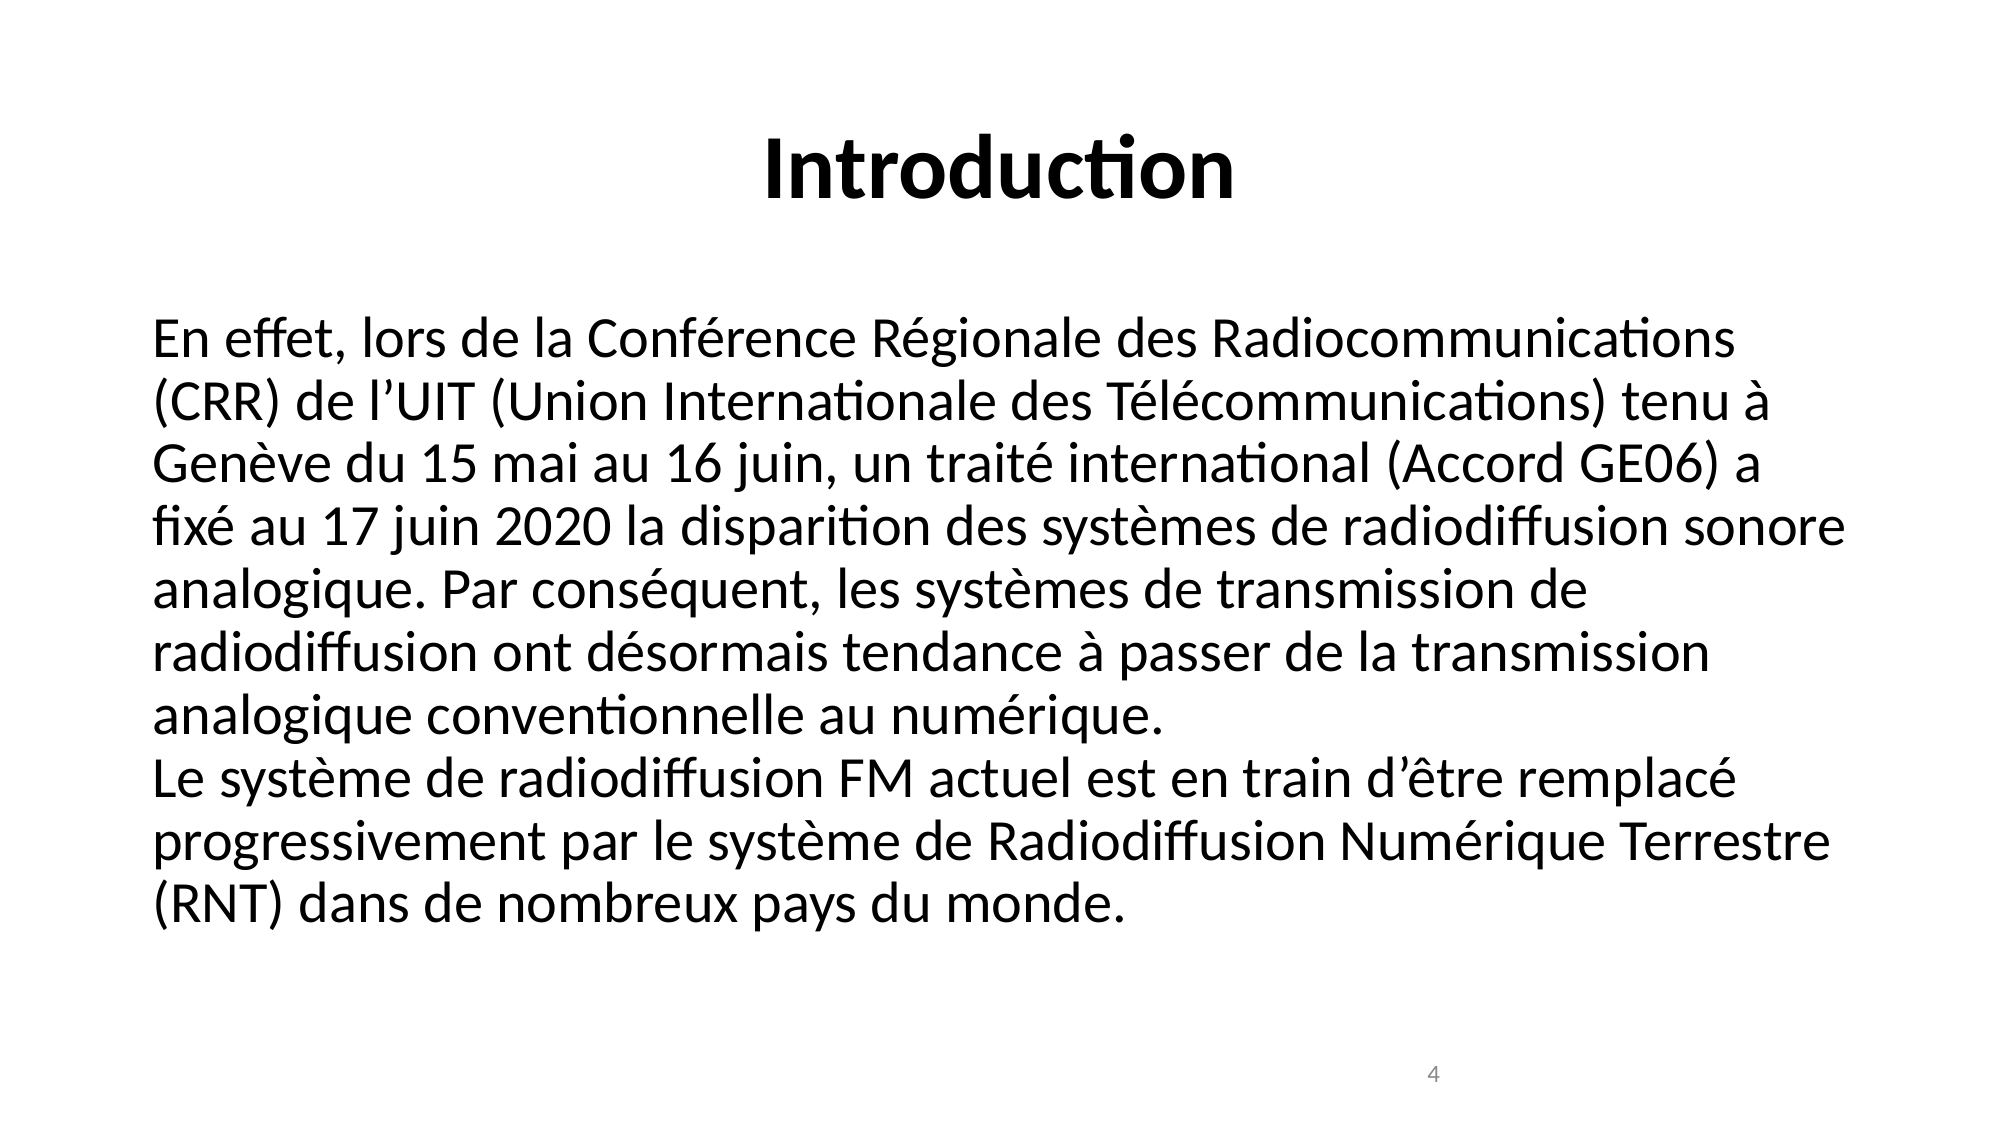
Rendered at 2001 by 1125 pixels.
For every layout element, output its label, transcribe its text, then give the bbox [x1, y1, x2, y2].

list En effet, lors de la Conférence Régionale des Radiocommunications (CRR) de l’UIT (Union Internationale des Télécommunications) tenu à Genève du 15 mai au 16 juin, un traité international (Accord GE06) a fixé au 17 juin 2020 la disparition des systèmes de radiodiffusion sonore analogique. Par conséquent, les systèmes de transmission de radiodiffusion ont désormais tendance à passer de la transmission analogique conventionnelle au numérique. Le système de radiodiffusion FM actuel est en train d’être remplacé progressivement par le système de Radiodiffusion Numérique Terrestre (RNT) dans de nombreux pays du monde. [137, 299, 1863, 1014]
title Introduction [137, 59, 1863, 278]
text_box [1412, 1042, 1863, 1103]
